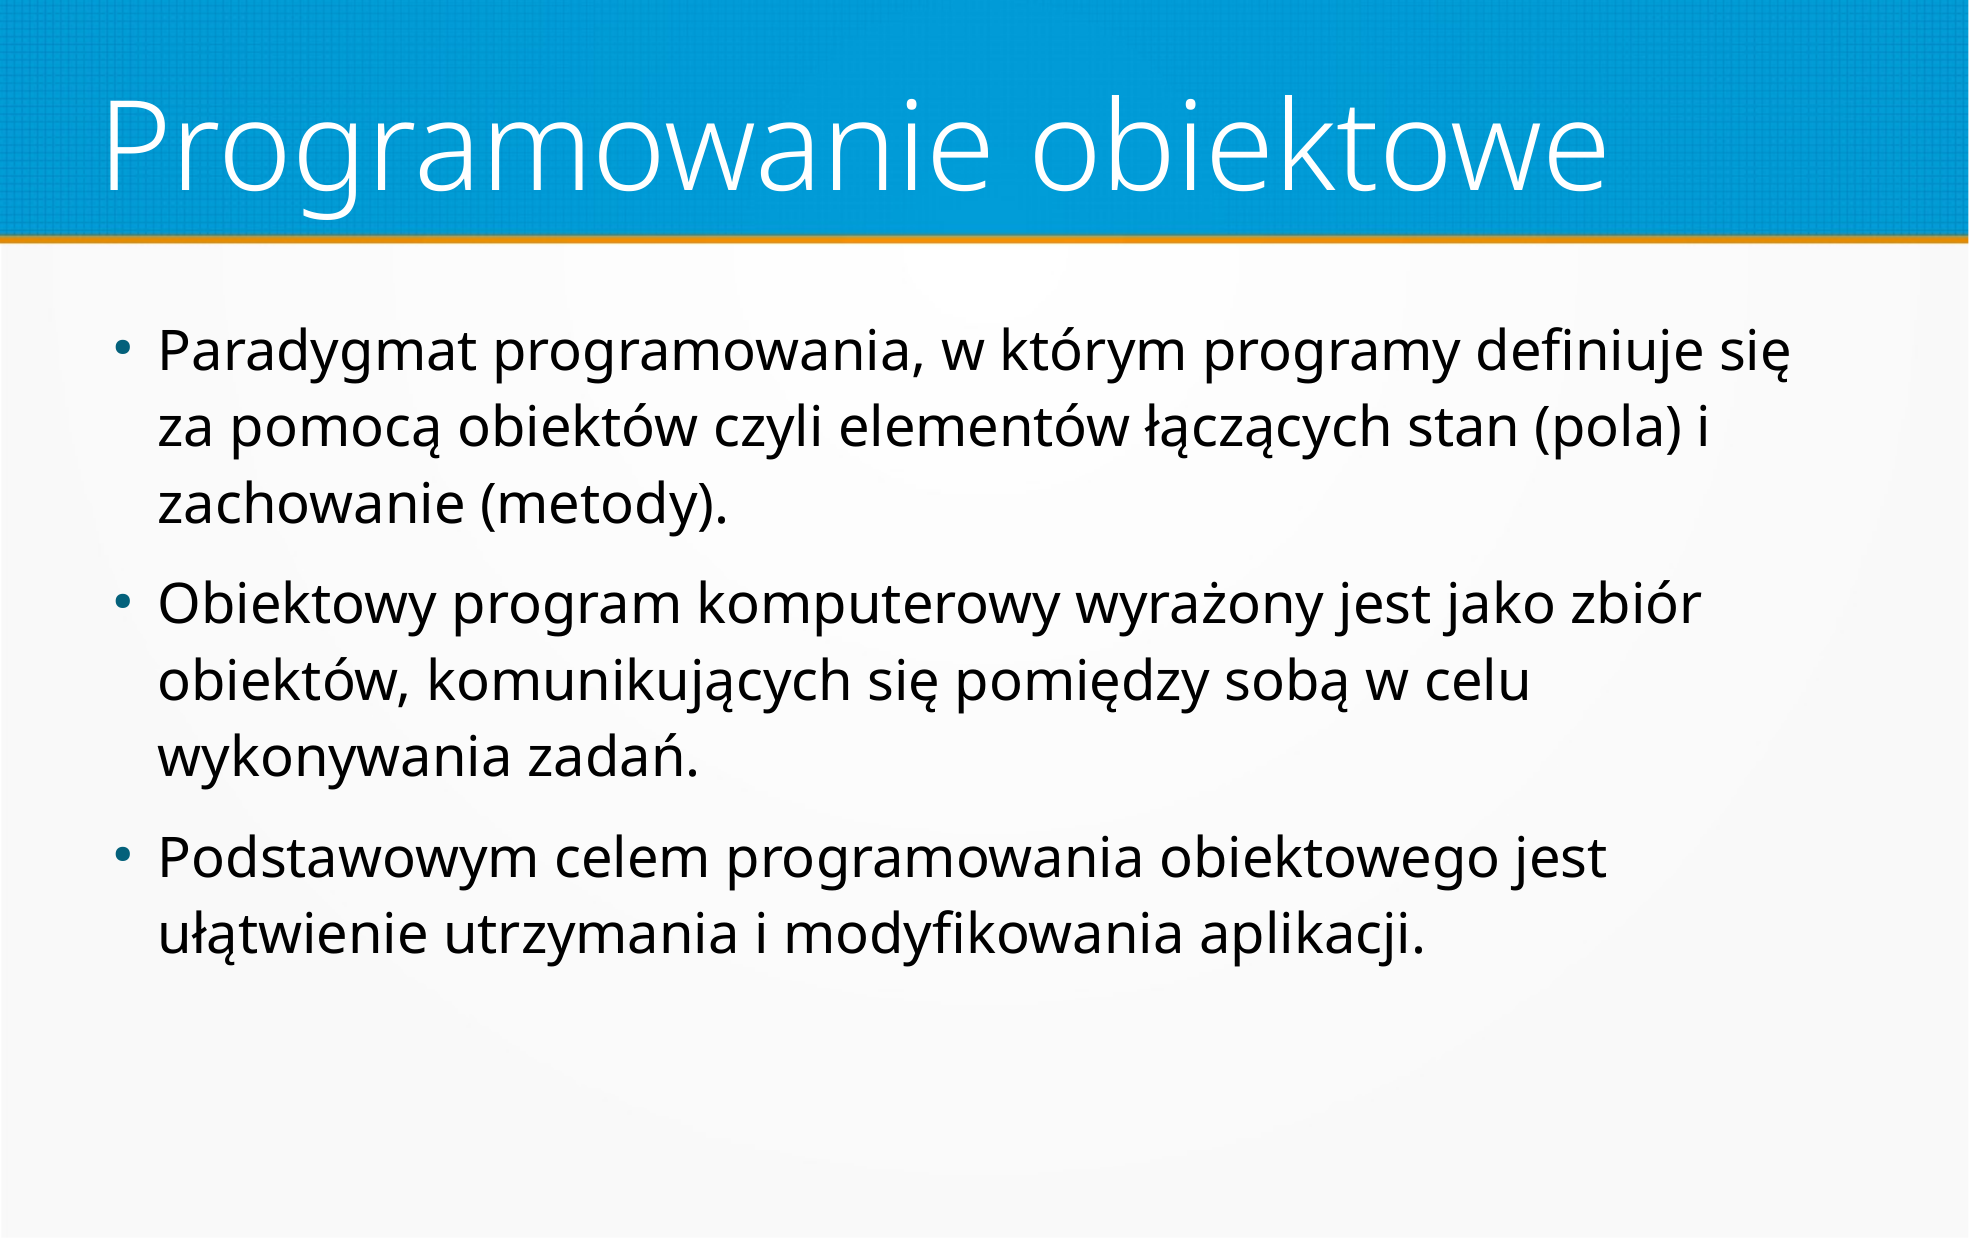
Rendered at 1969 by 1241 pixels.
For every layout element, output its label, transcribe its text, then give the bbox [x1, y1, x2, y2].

picture [0, 233, 1969, 1241]
title Programowanie obiektowe [98, 19, 1870, 227]
list Paradygmat programowania, w którym programy definiuje się za pomocą obiektów czyli elementów łączących stan (pola) i zachowanie (metody). Obiektowy program komputerowy wyrażony jest jako zbiór obiektów, komunikujących się pomiędzy sobą w celu wykonywania zadań. Podstawowym celem programowania obiektowego jest ułątwienie utrzymania i modyfikowania aplikacji. [98, 210, 1861, 976]
